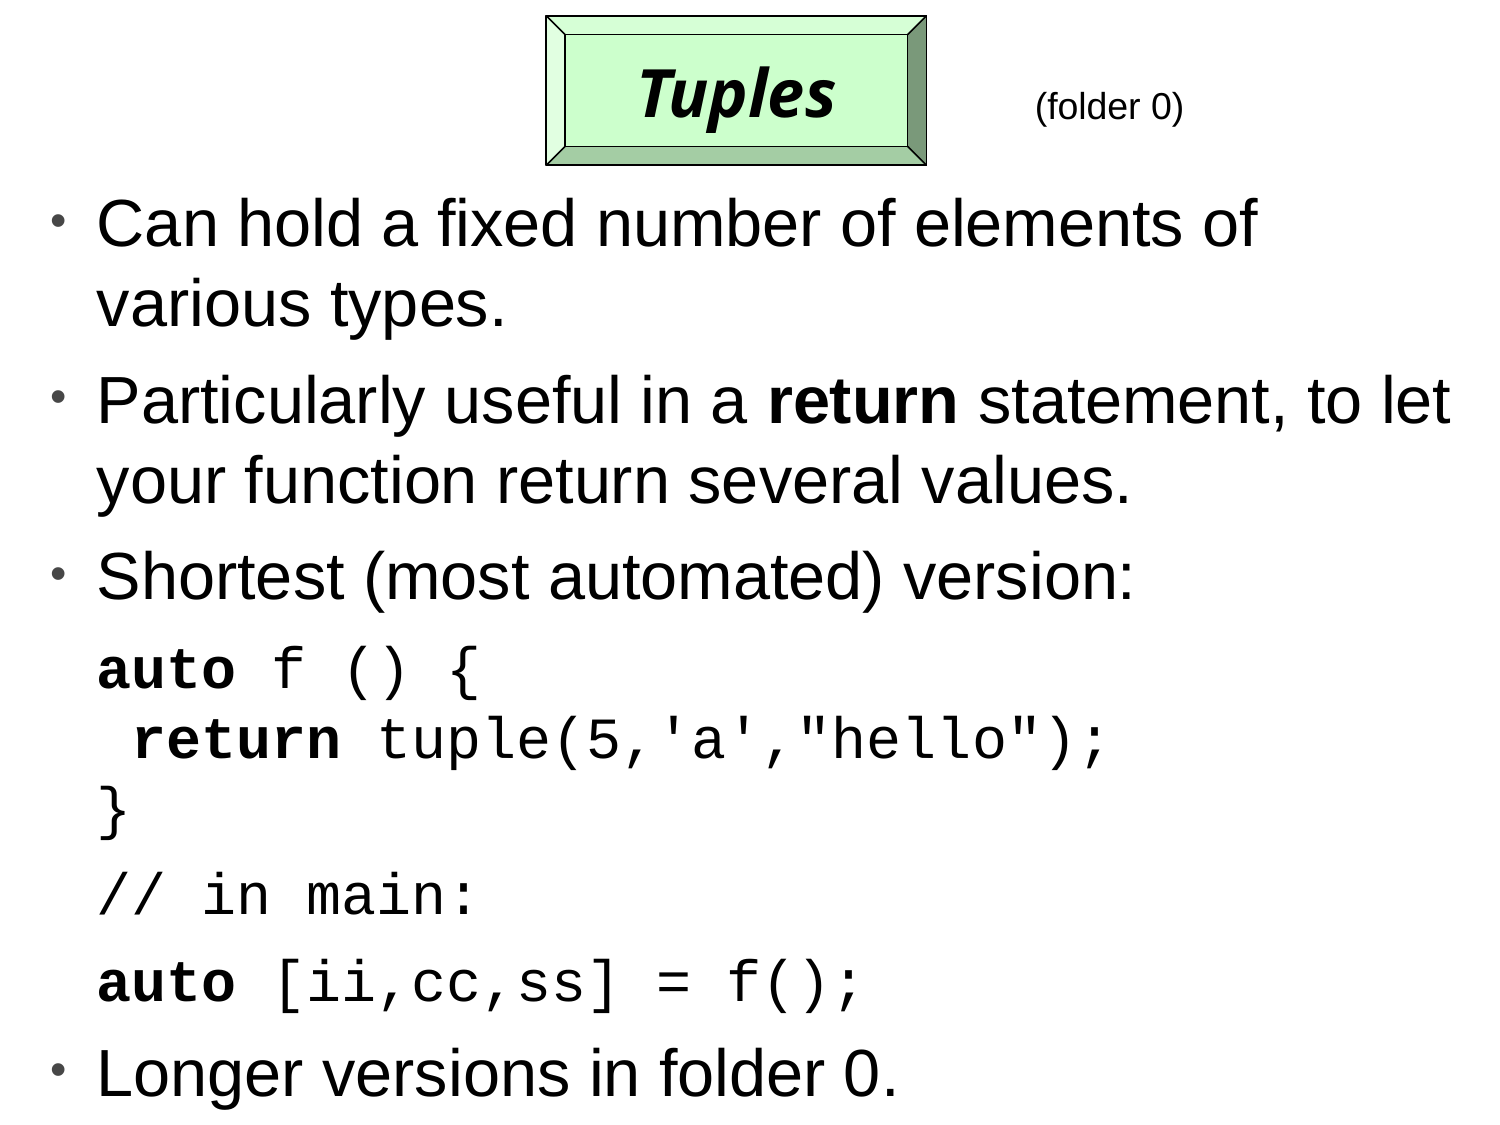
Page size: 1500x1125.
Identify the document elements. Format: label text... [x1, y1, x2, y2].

picture [545, 15, 932, 171]
text_box Tuples [579, 40, 894, 141]
text_box (folder 0) [1020, 78, 1471, 136]
list Can hold a fixed number of elements of various types. Particularly useful in a return statement, to let your function return several values. Shortest (most automated) version: auto f () { return tuple(5,'a',"hello"); } // in main: auto [ii,cc,ss] = f(); Longer versions in folder 0. [50, 179, 1468, 1112]
